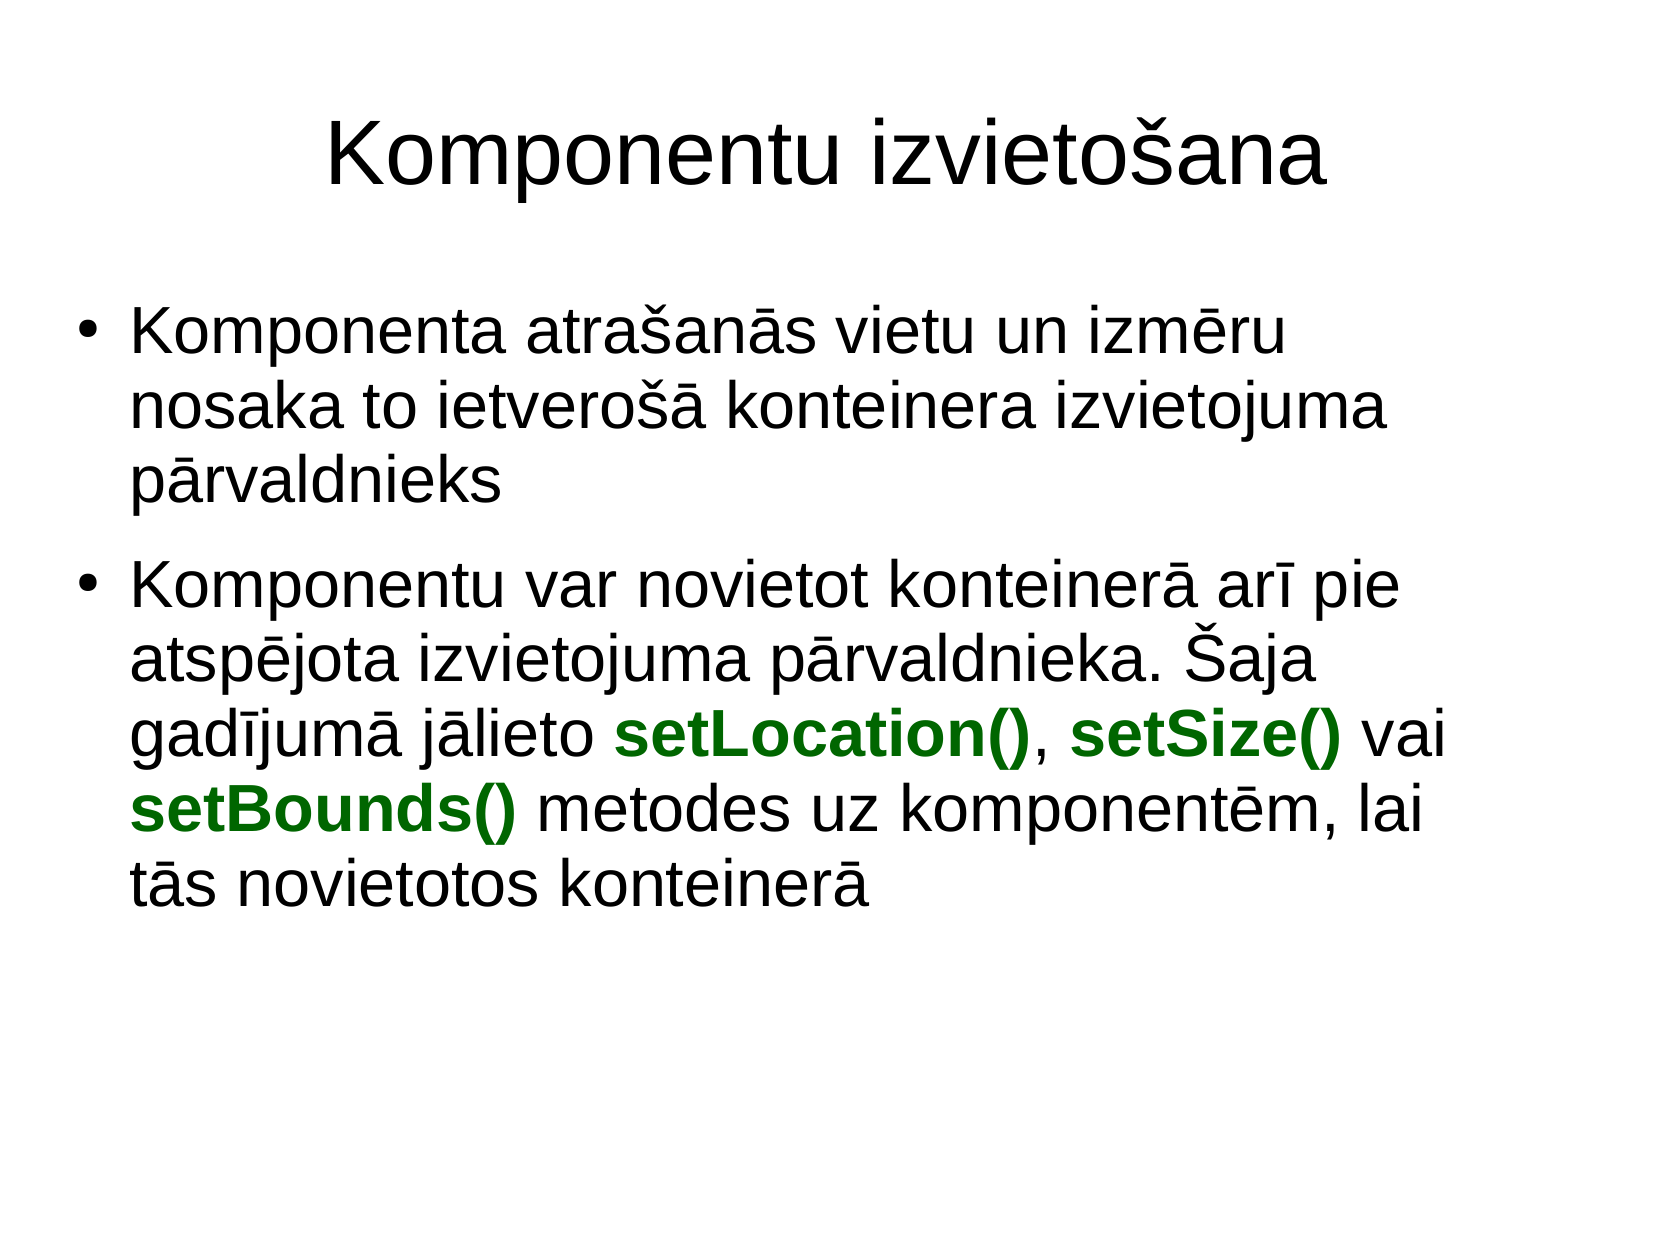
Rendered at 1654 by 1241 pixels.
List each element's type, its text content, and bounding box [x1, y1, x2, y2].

title Komponentu izvietošana [82, 49, 1571, 257]
list Komponenta atrašanās vietu un izmēru nosaka to ietverošā konteinera izvietojuma pārvaldnieks Komponentu var novietot konteinerā arī pie atspējota izvietojuma pārvaldnieka. Šaja gadījumā jālieto setLocation(), setSize() vai setBounds() metodes uz komponentēm, lai tās novietotos konteinerā [58, 292, 1514, 1013]
